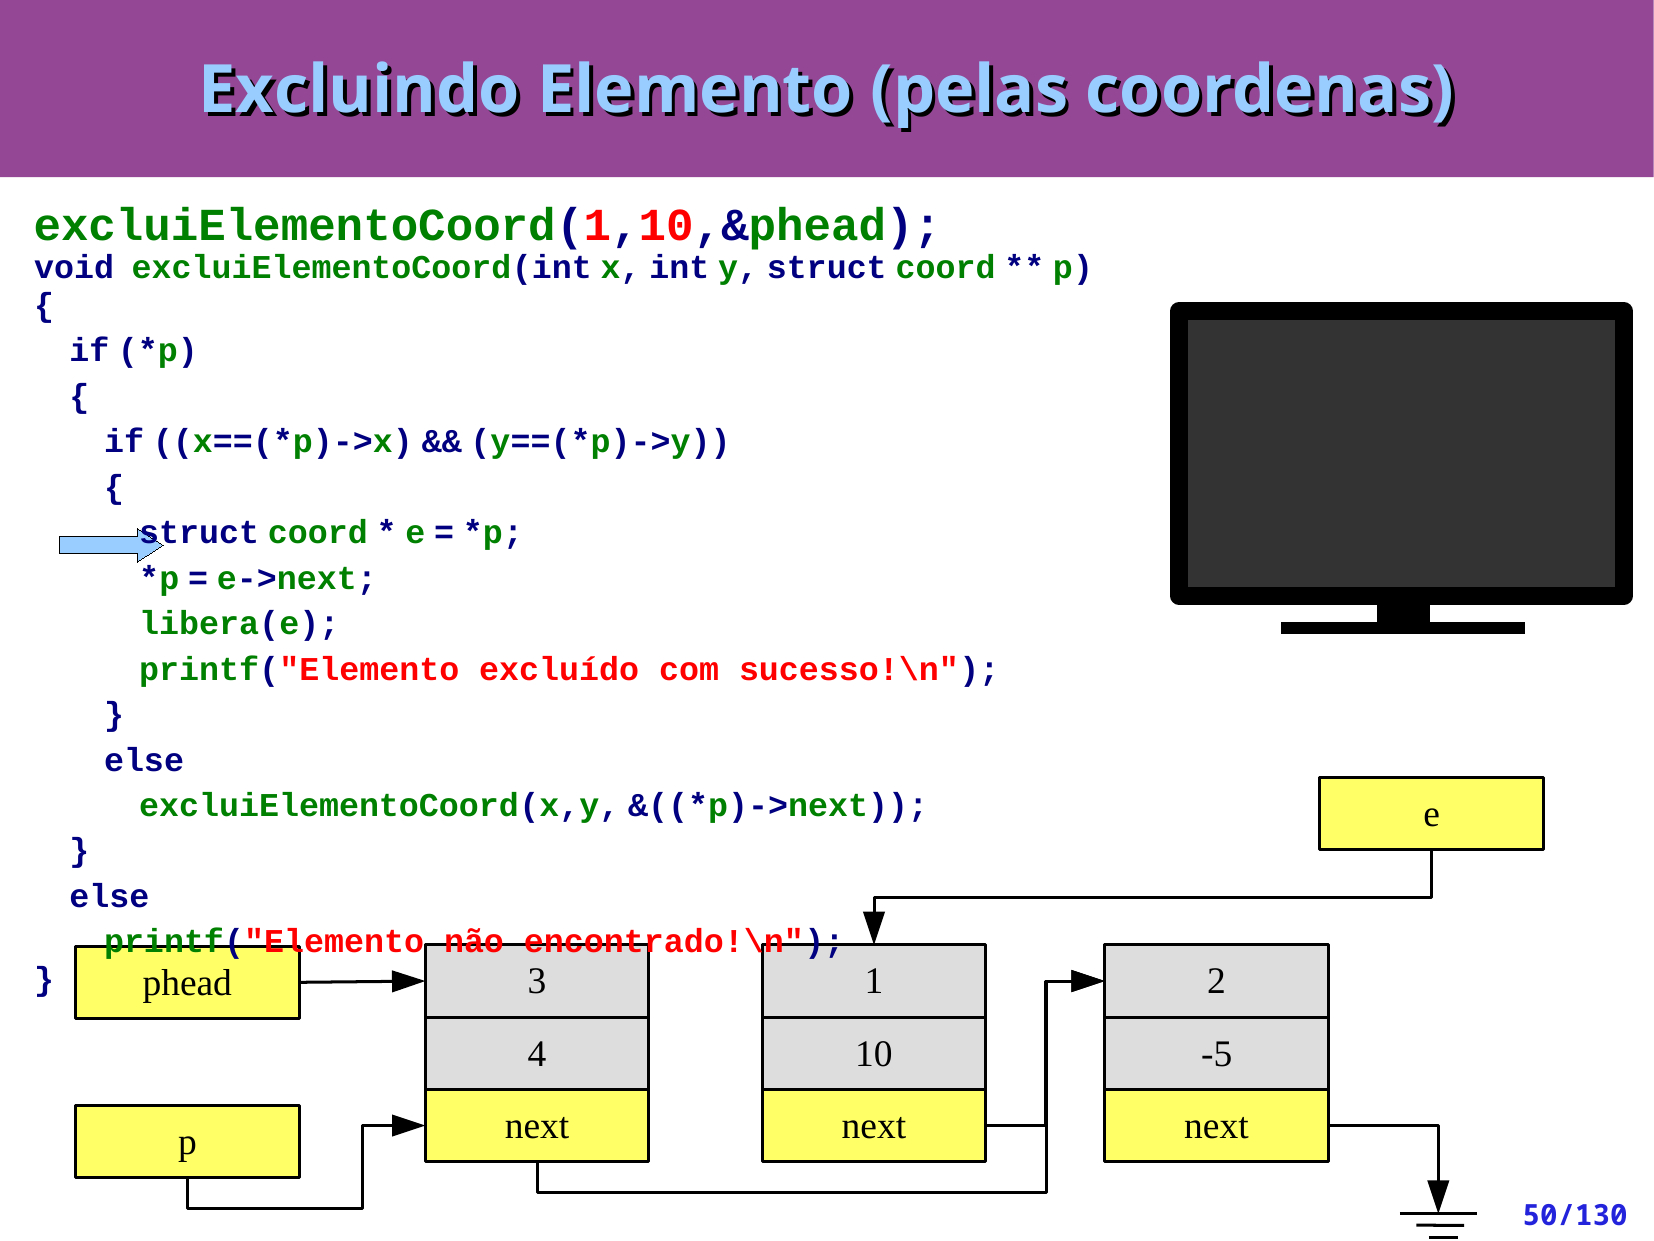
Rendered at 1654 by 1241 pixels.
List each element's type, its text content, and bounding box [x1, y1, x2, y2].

title Excluindo Elemento (pelas coordenas) [82, 0, 1571, 176]
text_box excluiElementoCoord(1,10,&phead); [18, 194, 1654, 698]
text_box -5 [1104, 1021, 1329, 1089]
text_box void excluiElementoCoord(int x, int y, struct coord ** p) { if (*p) { if ((x==(*p)->x) && (y==(*p)->y)) { struct coord * e = *p; *p = e->next; libera(e); printf("Elemento excluído com sucesso!\n"); } else excluiElementoCoord(x,y, &((*p)->next)); } else printf("Elemento não encontrado!\n"); } [19, 235, 1654, 1021]
text_box [1179, 311, 1624, 634]
text_box next [762, 1089, 986, 1162]
text_box next [1104, 1089, 1329, 1162]
text_box 10 [762, 1021, 986, 1089]
text_box p [75, 1105, 300, 1178]
text_box next [425, 1089, 649, 1162]
text_box 4 [425, 1021, 649, 1089]
